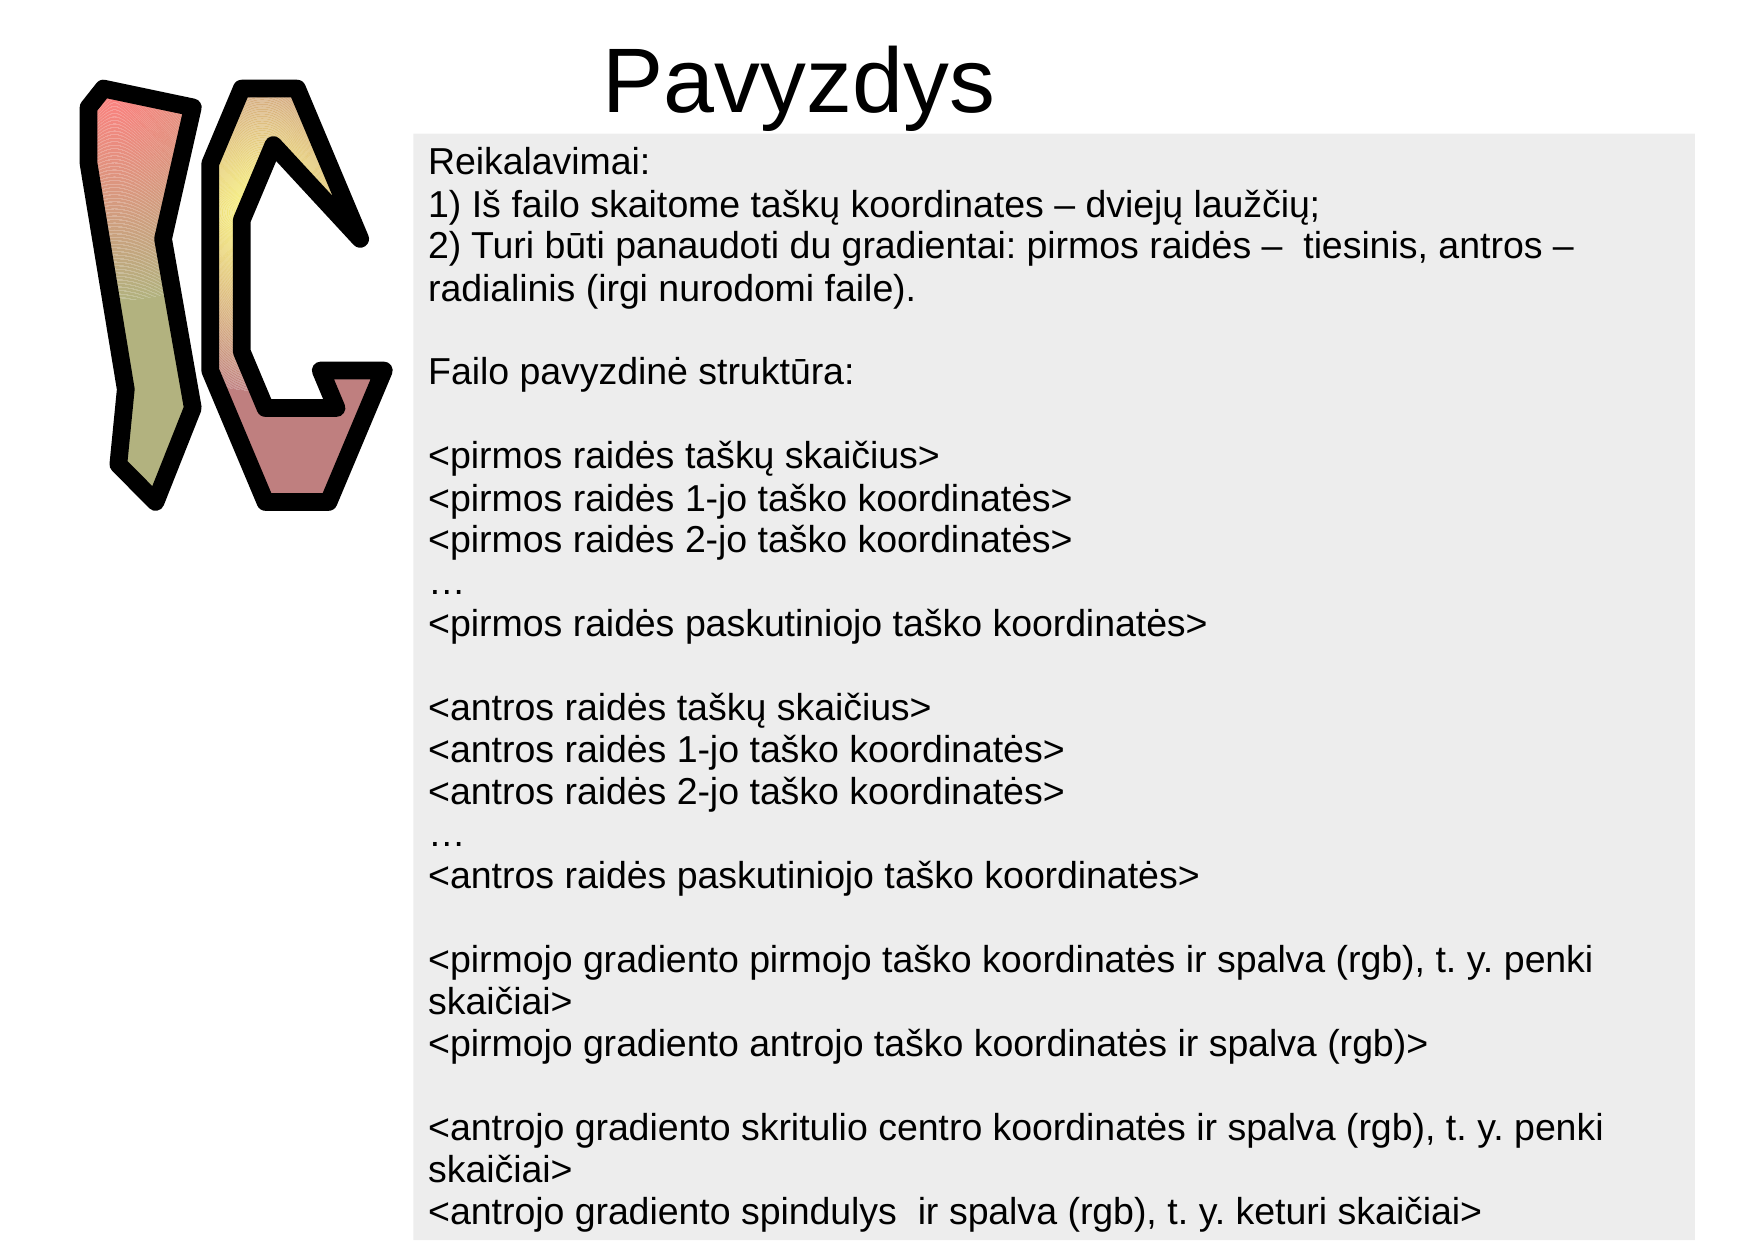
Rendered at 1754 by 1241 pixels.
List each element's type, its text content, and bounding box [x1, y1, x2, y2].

text_box Reikalavimai: 1) Iš failo skaitome taškų koordinates – dviejų laužčių; 2) Turi būti panaudoti du gradientai: pirmos raidės – tiesinis, antros – radialinis (irgi nurodomi faile). Failo pavyzdinė struktūra: <pirmos raidės taškų skaičius> <pirmos raidės 1-jo taško koordinatės> <pirmos raidės 2-jo taško koordinatės> … <pirmos raidės paskutiniojo taško koordinatės> <antros raidės taškų skaičius> <antros raidės 1-jo taško koordinatės> <antros raidės 2-jo taško koordinatės> … <antros raidės paskutiniojo taško koordinatės> <pirmojo gradiento pirmojo taško koordinatės ir spalva (rgb), t. y. penki skaičiai> <pirmojo gradiento antrojo taško koordinatės ir spalva (rgb)> <antrojo gradiento skritulio centro koordinatės ir spalva (rgb), t. y. penki skaičiai> <antrojo gradiento spindulys ir spalva (rgb), t. y. keturi skaičiai> [413, 133, 1695, 1241]
text_box [88, 88, 193, 502]
text_box [210, 88, 384, 502]
title Pavyzdys [63, 29, 1536, 133]
